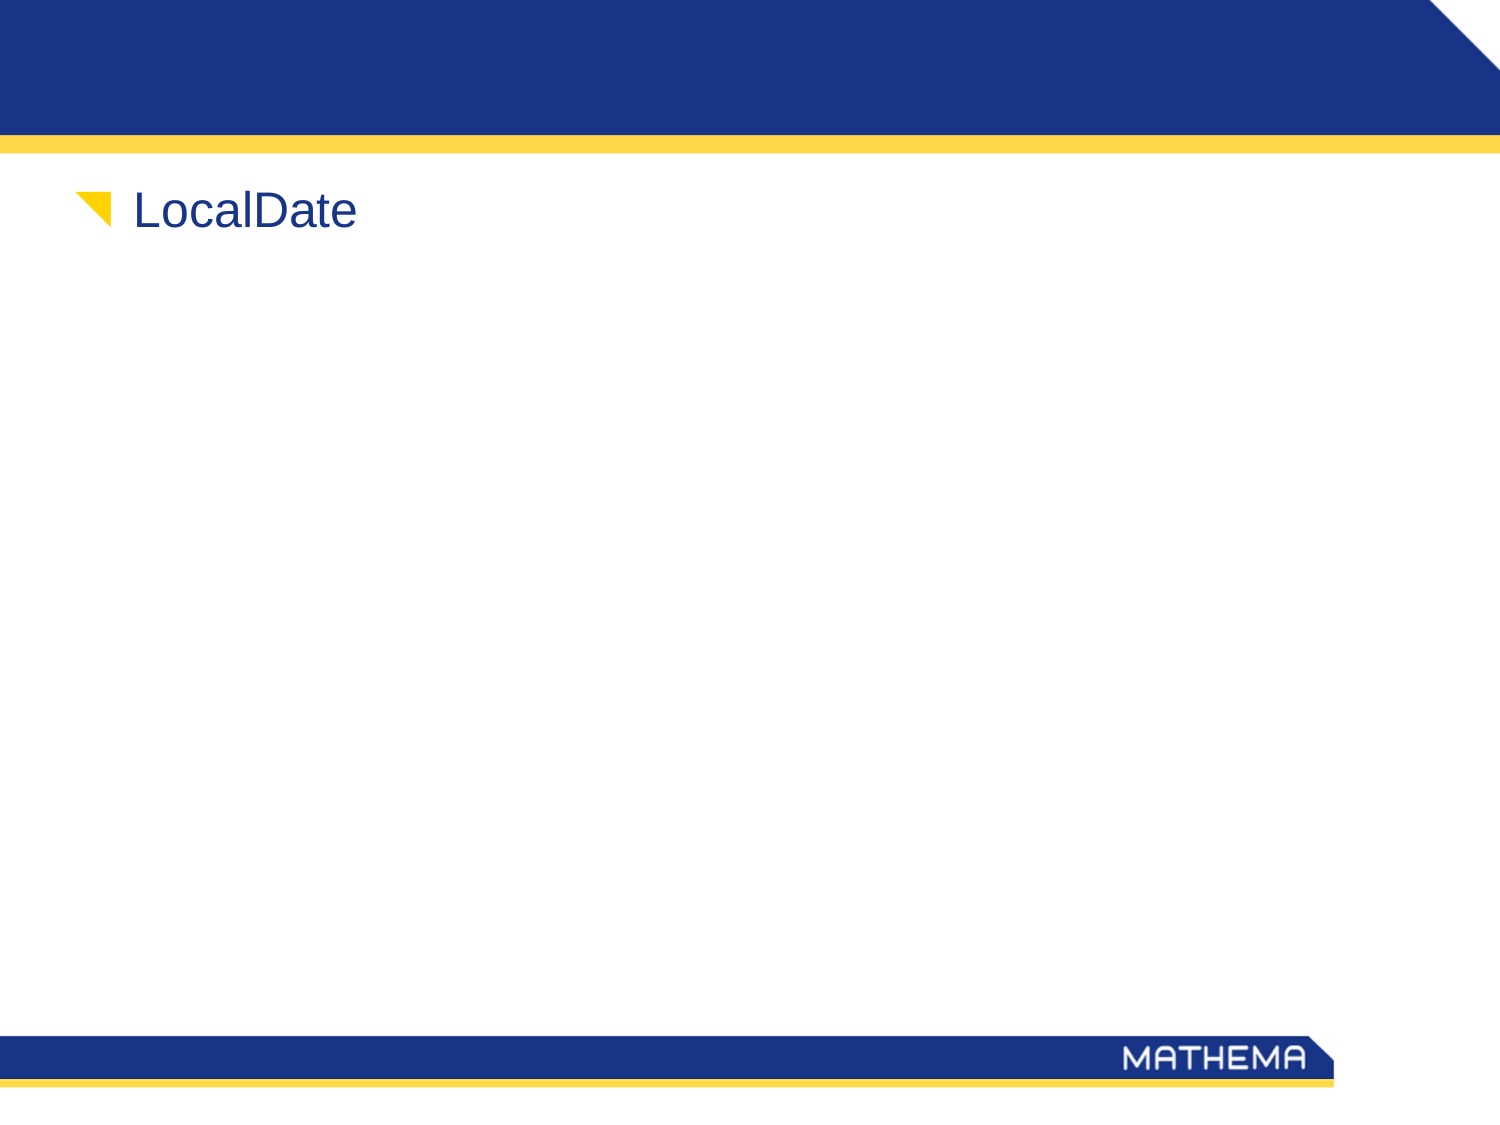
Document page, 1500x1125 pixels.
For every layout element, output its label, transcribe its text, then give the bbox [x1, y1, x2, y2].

list LocalDate [75, 181, 1426, 1008]
picture [0, 0, 1500, 1125]
